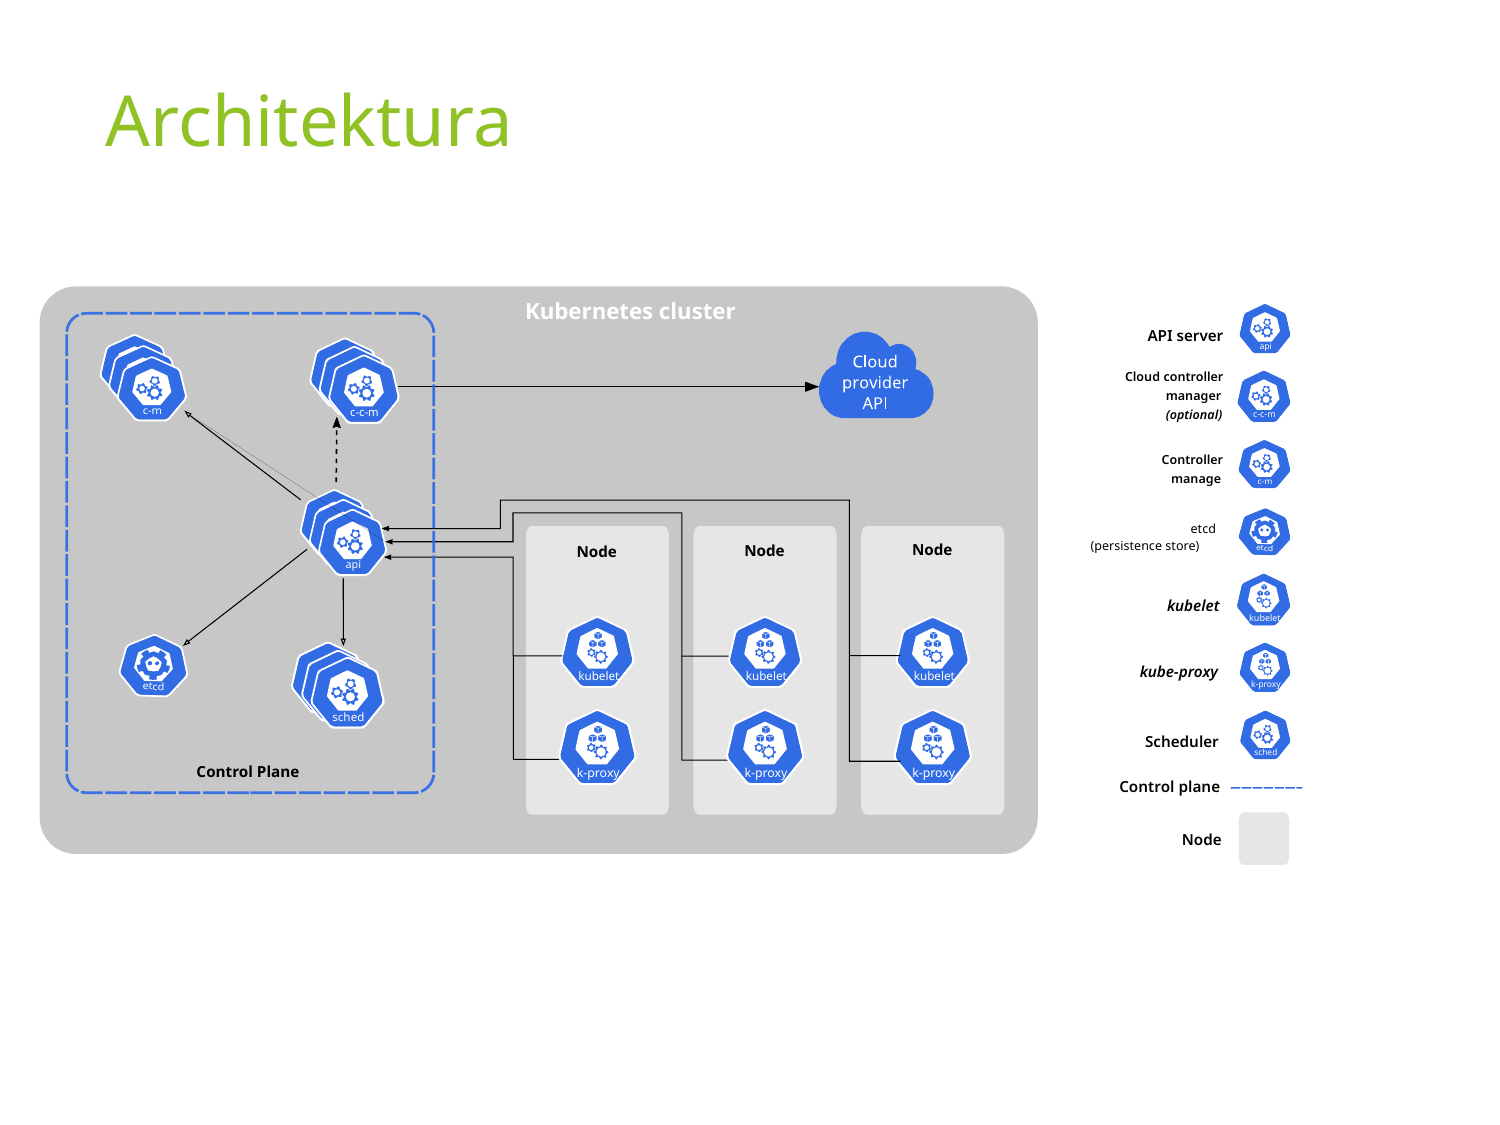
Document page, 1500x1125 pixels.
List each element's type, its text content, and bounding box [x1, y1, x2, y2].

picture [23, 270, 1332, 882]
title Architektura [90, 68, 1132, 169]
